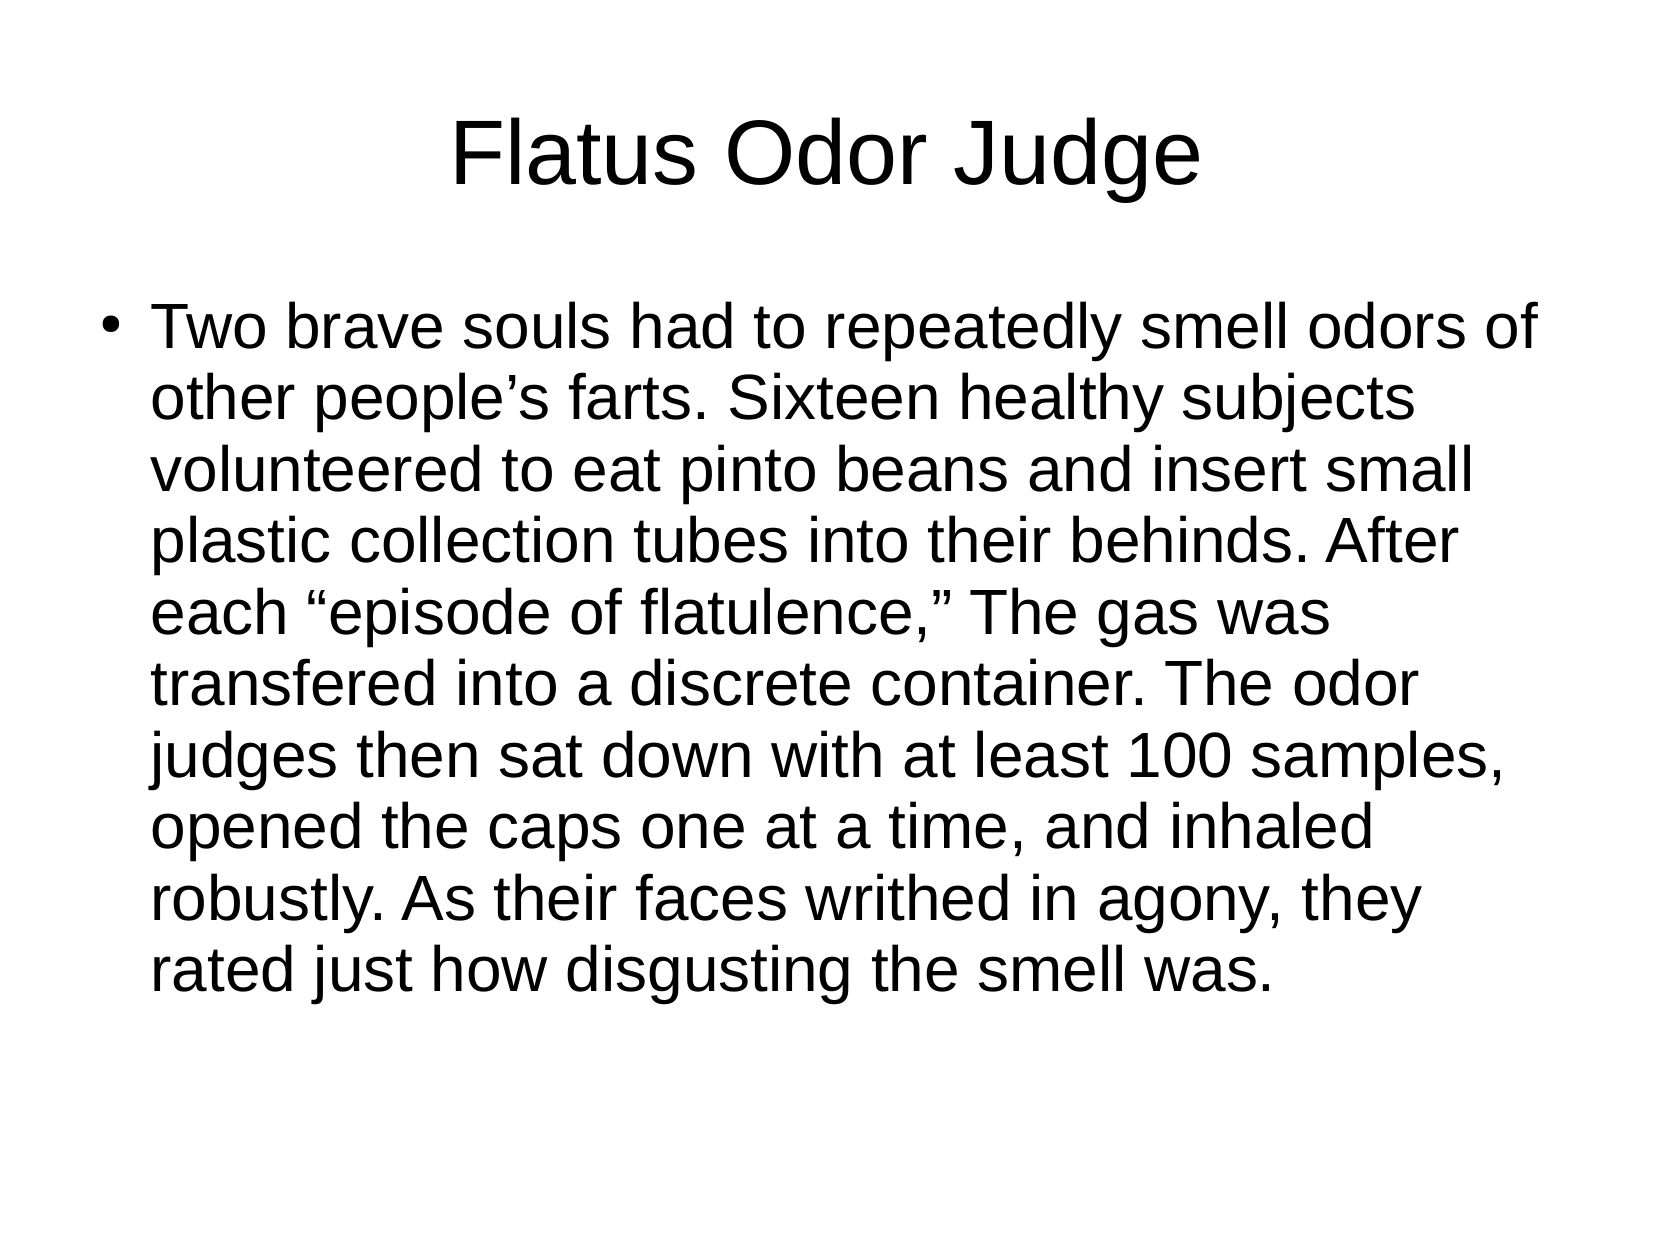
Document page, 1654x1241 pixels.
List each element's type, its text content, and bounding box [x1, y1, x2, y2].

list Two brave souls had to repeatedly smell odors of other people’s farts. Sixteen healthy subjects volunteered to eat pinto beans and insert small plastic collection tubes into their behinds. After each “episode of flatulence,” The gas was transfered into a discrete container. The odor judges then sat down with at least 100 samples, opened the caps one at a time, and inhaled robustly. As their faces writhed in agony, they rated just how disgusting the smell was. [82, 290, 1571, 1010]
title Flatus Odor Judge [82, 49, 1571, 257]
